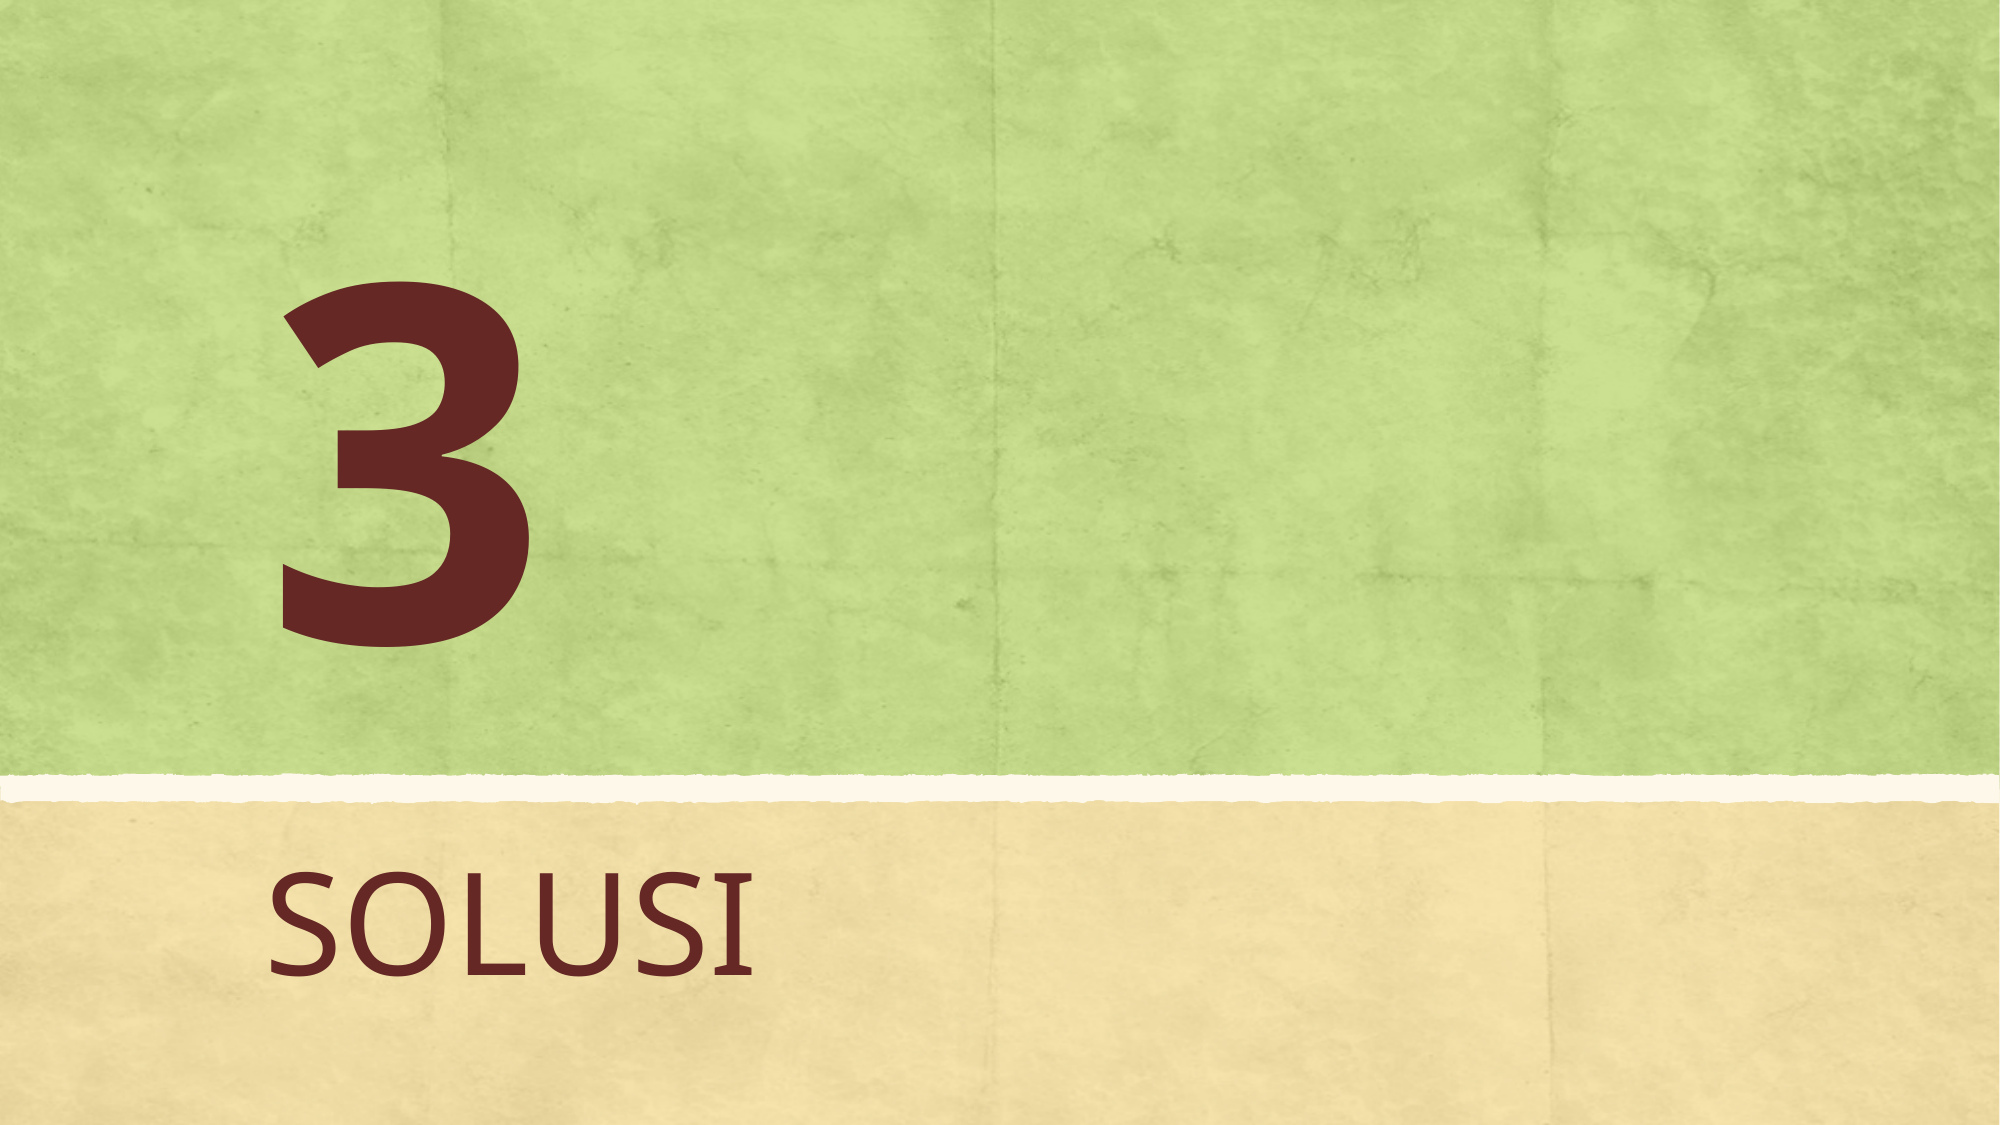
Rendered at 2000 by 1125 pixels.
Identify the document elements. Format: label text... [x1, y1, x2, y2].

title 3 [249, 312, 1750, 750]
list SOLUSI [249, 825, 1600, 1013]
picture [0, 801, 2000, 1125]
